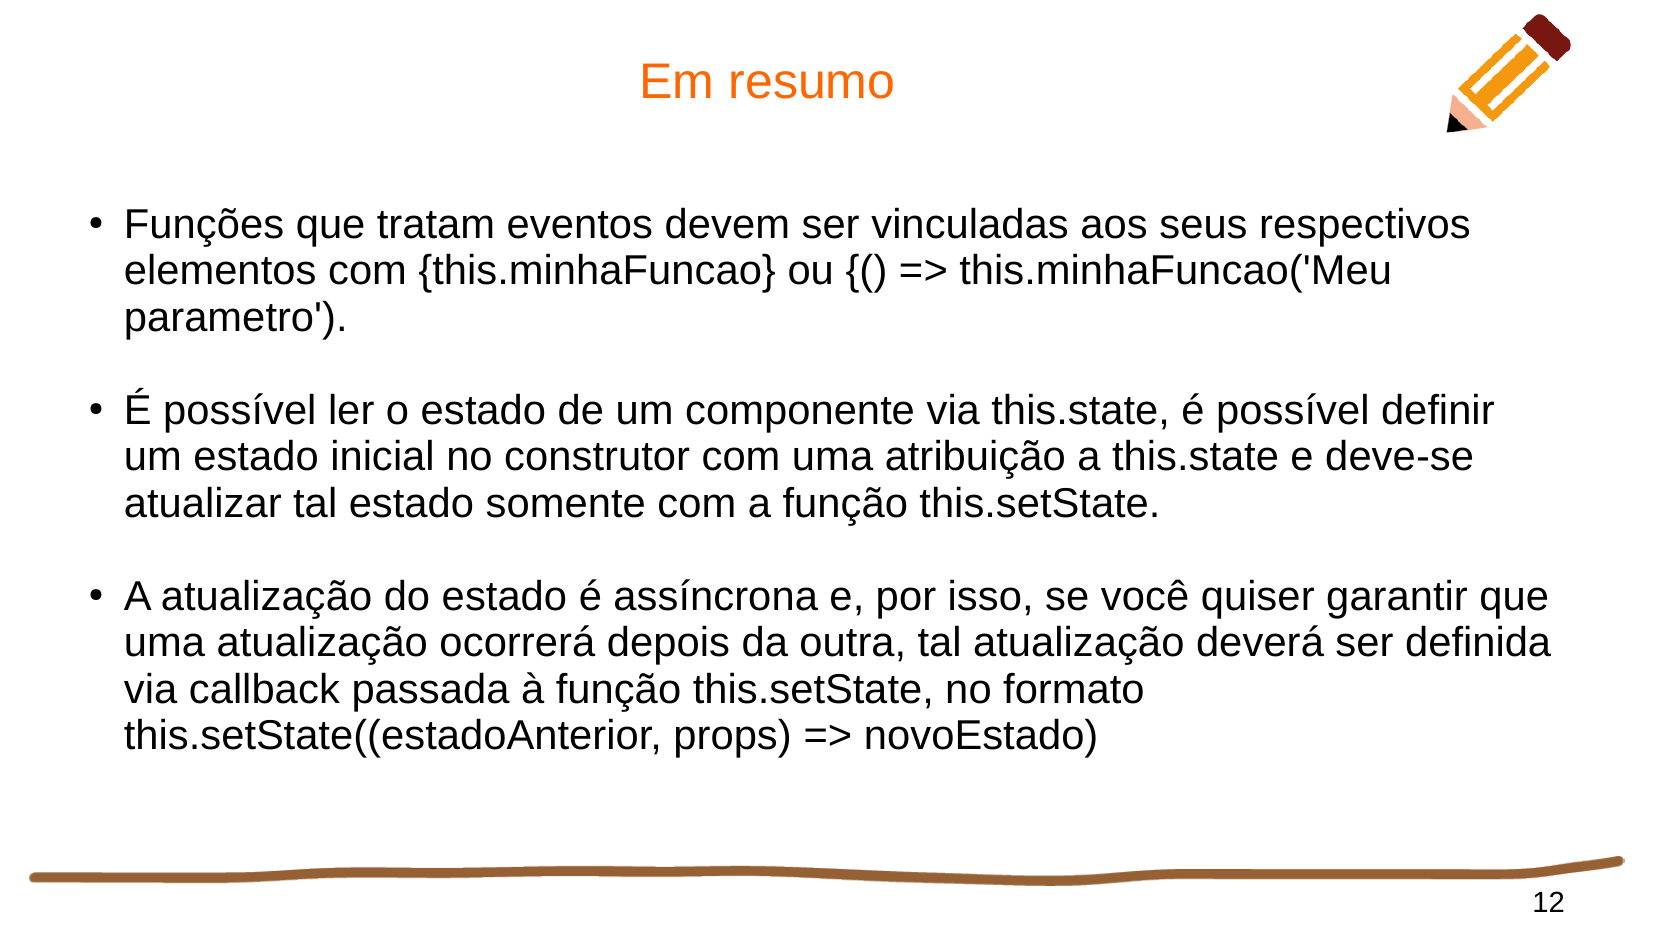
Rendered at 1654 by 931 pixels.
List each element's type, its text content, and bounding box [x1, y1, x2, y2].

picture [29, 856, 1625, 886]
subtitle Funções que tratam eventos devem ser vinculadas aos seus respectivos elementos com {this.minhaFuncao} ou {() => this.minhaFuncao('Meu parametro'). É possível ler o estado de um componente via this.state, é possível definir um estado inicial no construtor com uma atribuição a this.state e deve-se atualizar tal estado somente com a função this.setState. A atualização do estado é assíncrona e, por isso, se você quiser garantir que uma atualização ocorrerá depois da outra, tal atualização deverá ser definida via callback passada à função this.setState, no formato this.setState((estadoAnterior, props) => novoEstado) [88, 200, 1565, 863]
title Em resumo [88, 29, 1447, 133]
picture [1446, 14, 1571, 133]
